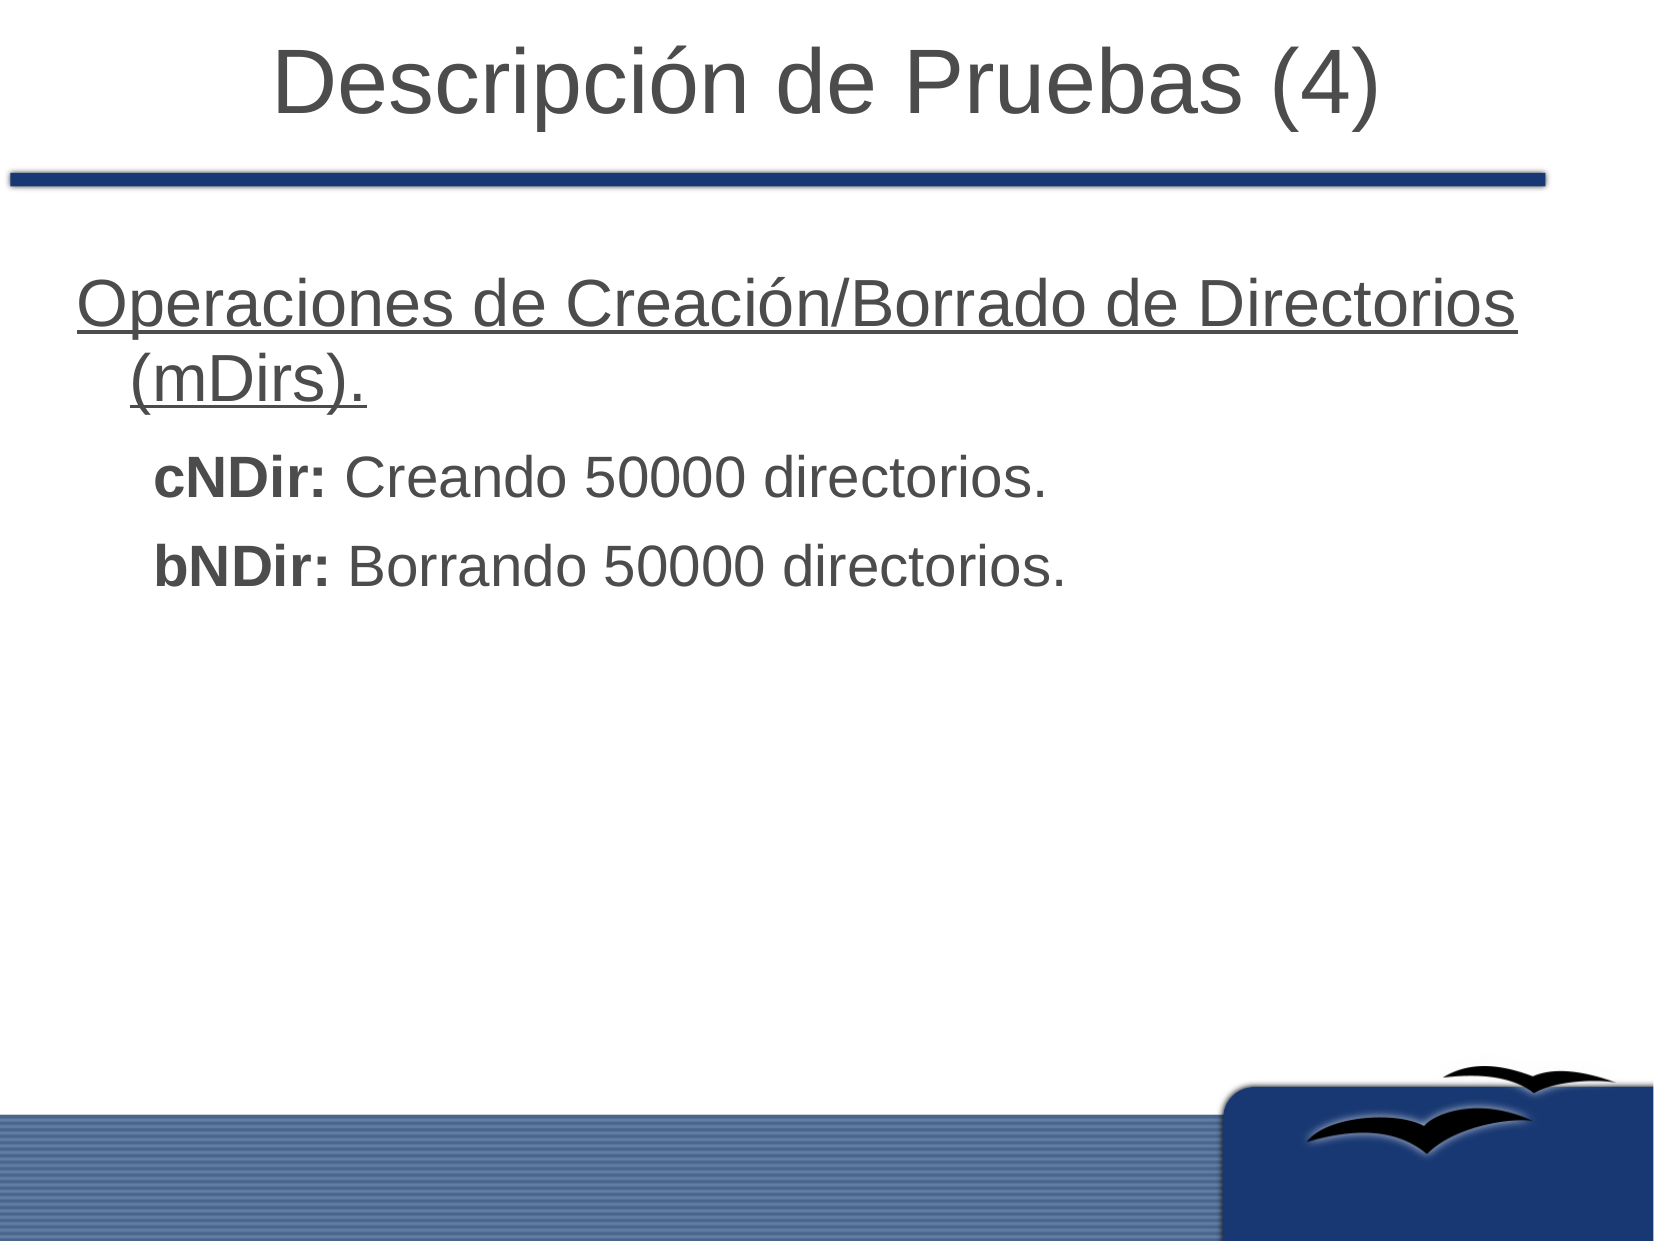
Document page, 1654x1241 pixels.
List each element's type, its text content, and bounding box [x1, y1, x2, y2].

picture [0, 0, 1654, 1241]
list Operaciones de Creación/Borrado de Directorios (mDirs). cNDir: Creando 50000 directorios. bNDir: Borrando 50000 directorios. [59, 265, 1595, 1048]
title Descripción de Pruebas (4) [121, 0, 1534, 164]
